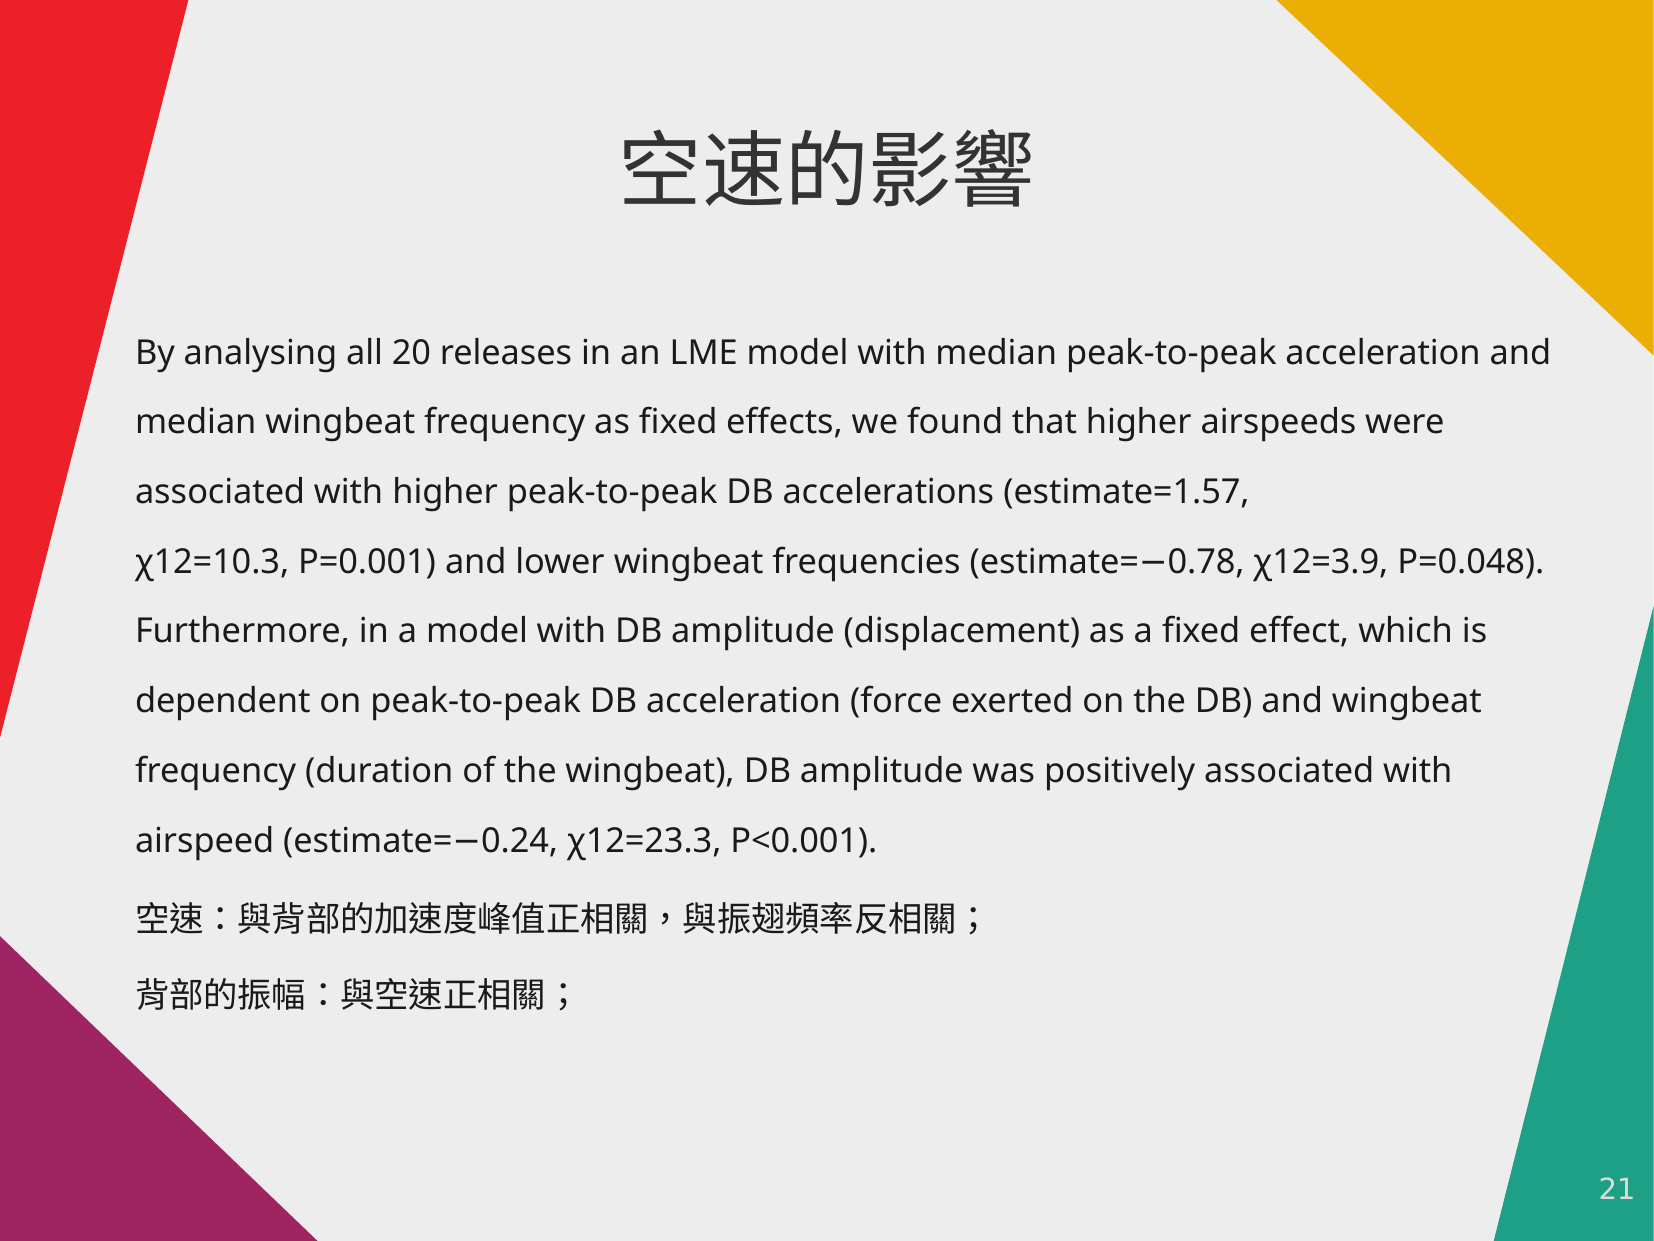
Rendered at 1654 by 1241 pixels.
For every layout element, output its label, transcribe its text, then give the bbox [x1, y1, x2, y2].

list By analysing all 20 releases in an LME model with median peak-to-peak acceleration and median wingbeat frequency as fixed effects, we found that higher airspeeds were associated with higher peak-to-peak DB accelerations (estimate=1.57, χ12=10.3, P=0.001) and lower wingbeat frequencies (estimate=−0.78, χ12=3.9, P=0.048). Furthermore, in a model with DB amplitude (displacement) as a fixed effect, which is dependent on peak-to-peak DB acceleration (force exerted on the DB) and wingbeat frequency (duration of the wingbeat), DB amplitude was positively associated with airspeed (estimate=−0.24, χ12=23.3, P<0.001). 空速：與背部的加速度峰值正相關，與振翅頻率反相關； 背部的振幅：與空速正相關； [135, 304, 1559, 1036]
title 空速的影響 [114, 73, 1539, 271]
